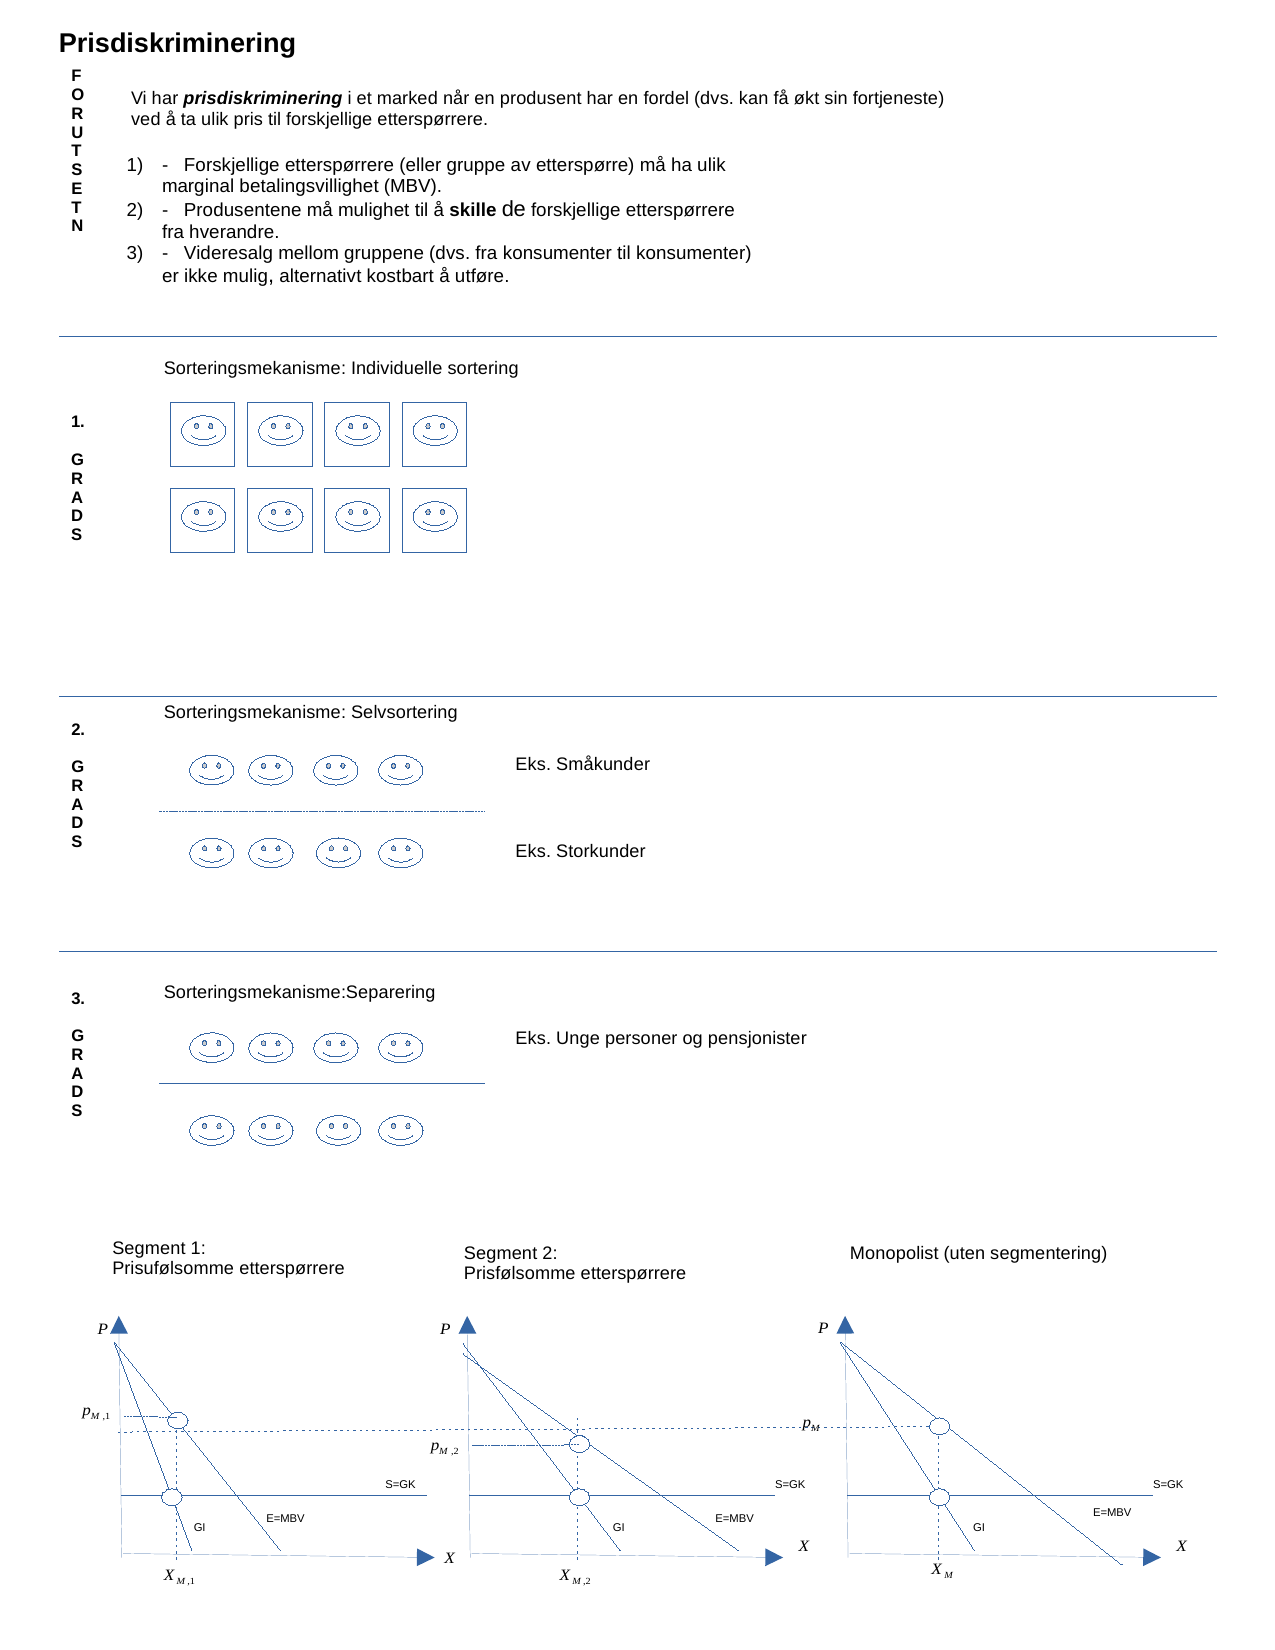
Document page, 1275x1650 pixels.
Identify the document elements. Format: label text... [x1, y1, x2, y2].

text_box [79, 1336, 123, 1439]
text_box [402, 402, 467, 467]
text_box [316, 1115, 361, 1146]
text_box E=MBV [1078, 1499, 1203, 1561]
text_box GI [958, 1513, 1083, 1576]
text_box [248, 755, 293, 786]
text_box [170, 402, 235, 467]
text_box 2. G R A D S [56, 712, 120, 953]
text_box S=GK [760, 1470, 885, 1533]
text_box S=GK [1138, 1470, 1263, 1533]
chart [796, 1413, 826, 1434]
text_box E=MBV [251, 1505, 376, 1567]
chart [92, 1320, 113, 1338]
chart [554, 1566, 595, 1587]
chart [75, 1401, 114, 1422]
text_box Eks. Småkunder [500, 746, 678, 789]
text_box [316, 837, 361, 868]
text_box Sorteringsmekanisme: Selvsortering [149, 694, 474, 737]
text_box F O R U T S E T N [56, 59, 119, 354]
text_box [324, 402, 390, 467]
text_box GI [178, 1513, 303, 1576]
text_box [167, 1412, 189, 1429]
text_box Eks. Storkunder [500, 833, 674, 876]
text_box [402, 488, 467, 553]
text_box E=MBV [700, 1505, 825, 1567]
text_box [161, 1488, 183, 1506]
text_box [248, 1032, 294, 1063]
text_box Prisdiskriminering [44, 20, 473, 87]
text_box [247, 402, 313, 467]
chart [158, 1566, 200, 1587]
text_box Vi har prisdiskriminering i et marked når en produsent har en fordel (dvs. kan få økt sin fortjeneste) ved å ta ulik pris til forskjellige etterspørrere. [116, 80, 978, 144]
text_box [929, 1417, 950, 1435]
text_box [313, 1032, 359, 1063]
text_box [378, 838, 423, 868]
text_box [247, 488, 313, 553]
text_box [189, 1032, 234, 1063]
text_box - Forskjellige etterspørrere (eller gruppe av etterspørre) må ha ulik marginal betalingsvillighet (MBV). - Produsentene må mulighet til å skille de forskjellige etterspørrere fra hverandre. - Videresalg mellom gruppene (dvs. fra konsumenter til konsumenter) er ikke mulig, alternativt kostbart å utføre. [119, 147, 769, 311]
text_box [313, 755, 358, 786]
text_box 3. G R A D S [56, 981, 120, 1222]
chart [926, 1561, 958, 1581]
text_box Segment 2: Prisfølsomme etterspørrere [449, 1235, 726, 1299]
text_box [248, 838, 294, 868]
text_box [248, 1115, 294, 1146]
text_box S=GK [370, 1470, 495, 1533]
text_box [189, 1115, 235, 1146]
text_box [929, 1488, 950, 1506]
text_box Sorteringsmekanisme:Separering [149, 974, 451, 1017]
text_box [805, 1336, 849, 1439]
text_box [569, 1435, 590, 1453]
text_box Sorteringsmekanisme: Individuelle sortering [149, 350, 535, 393]
chart [438, 1549, 461, 1568]
text_box Eks. Unge personer og pensjonister [500, 1020, 834, 1063]
text_box [378, 755, 423, 786]
text_box [324, 488, 390, 553]
text_box [569, 1488, 590, 1506]
text_box GI [598, 1513, 723, 1576]
text_box 1. G R A D S [56, 405, 120, 646]
text_box [378, 1115, 424, 1146]
text_box [189, 838, 234, 868]
chart [434, 1320, 455, 1338]
text_box [427, 1336, 471, 1439]
text_box Monopolist (uten segmentering) [835, 1235, 1136, 1278]
text_box Segment 1: Prisufølsomme etterspørrere [97, 1230, 364, 1293]
chart [812, 1320, 833, 1338]
text_box [189, 755, 234, 785]
text_box [378, 1032, 423, 1063]
text_box [170, 488, 235, 553]
chart [424, 1437, 463, 1457]
